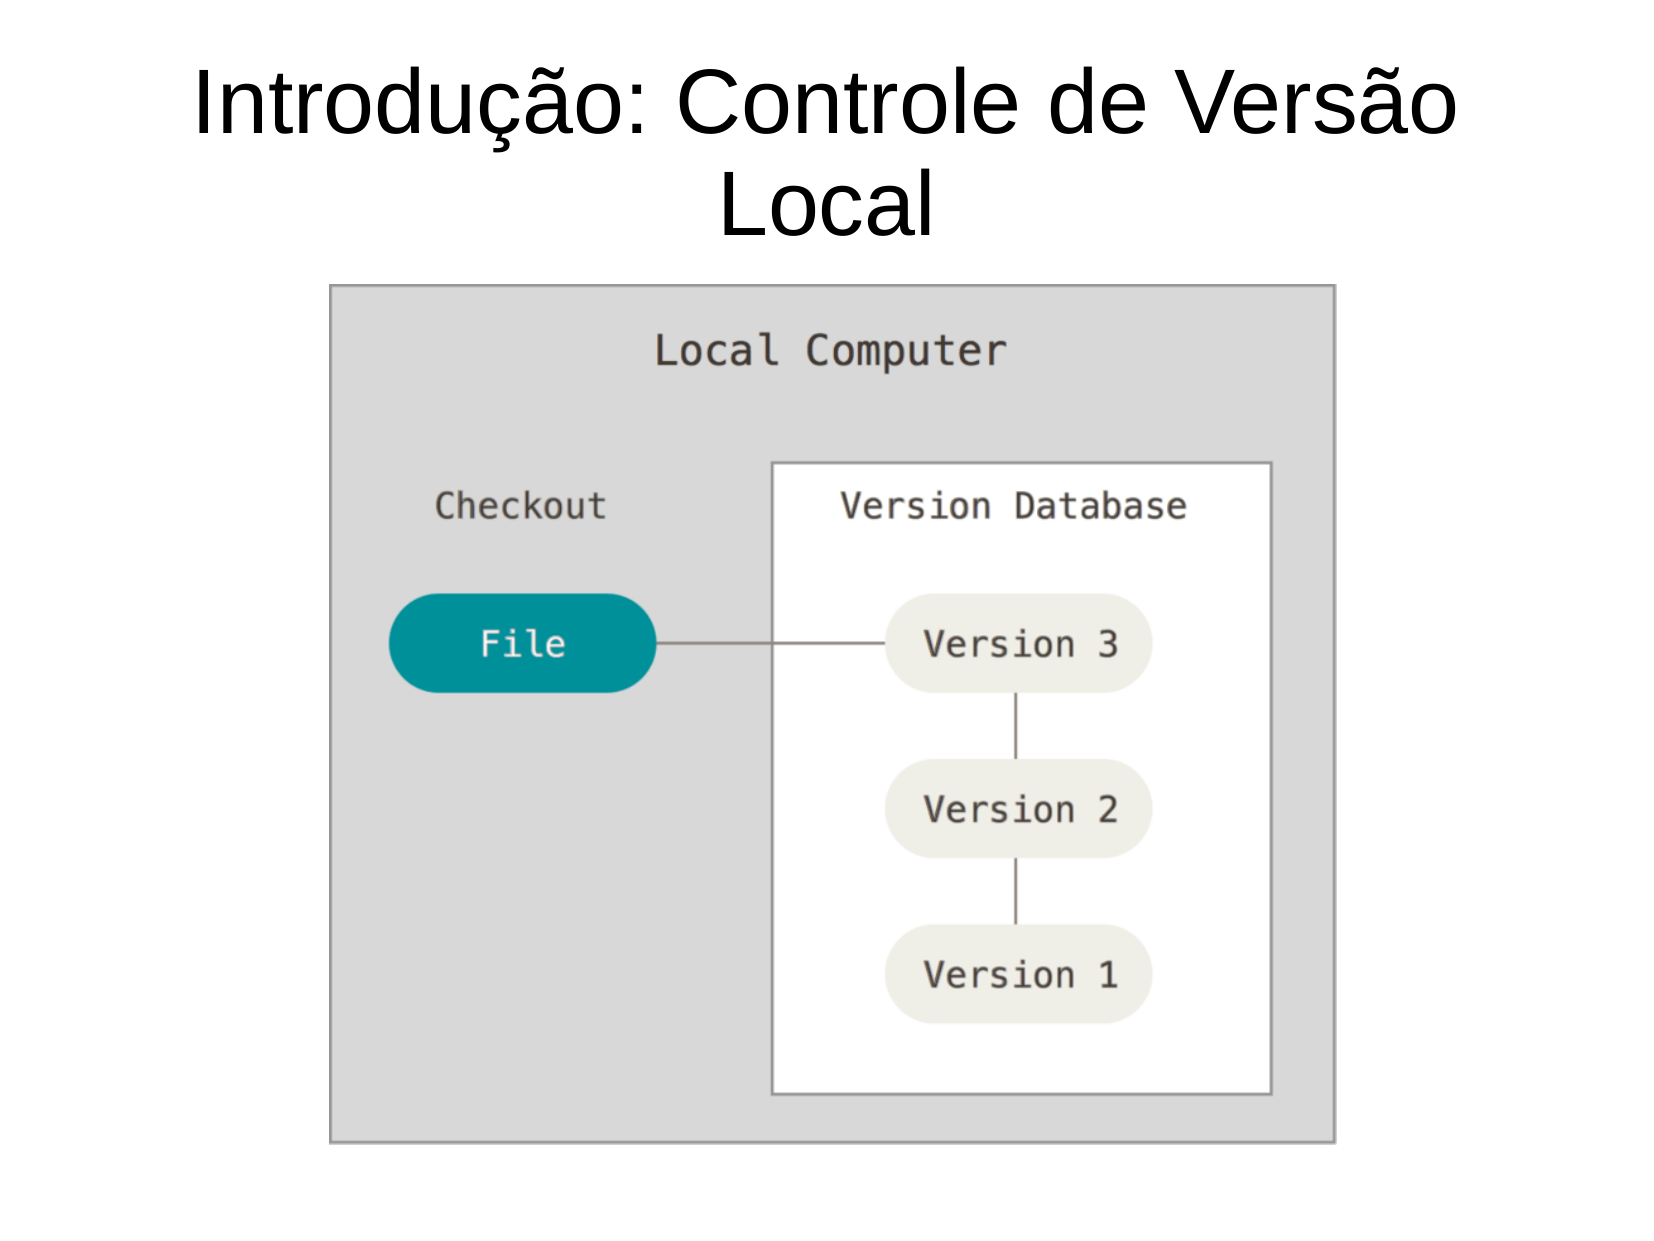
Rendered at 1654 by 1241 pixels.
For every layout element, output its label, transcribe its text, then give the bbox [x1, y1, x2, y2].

title Introdução: Controle de Versão Local [82, 49, 1571, 257]
picture [329, 284, 1339, 1147]
